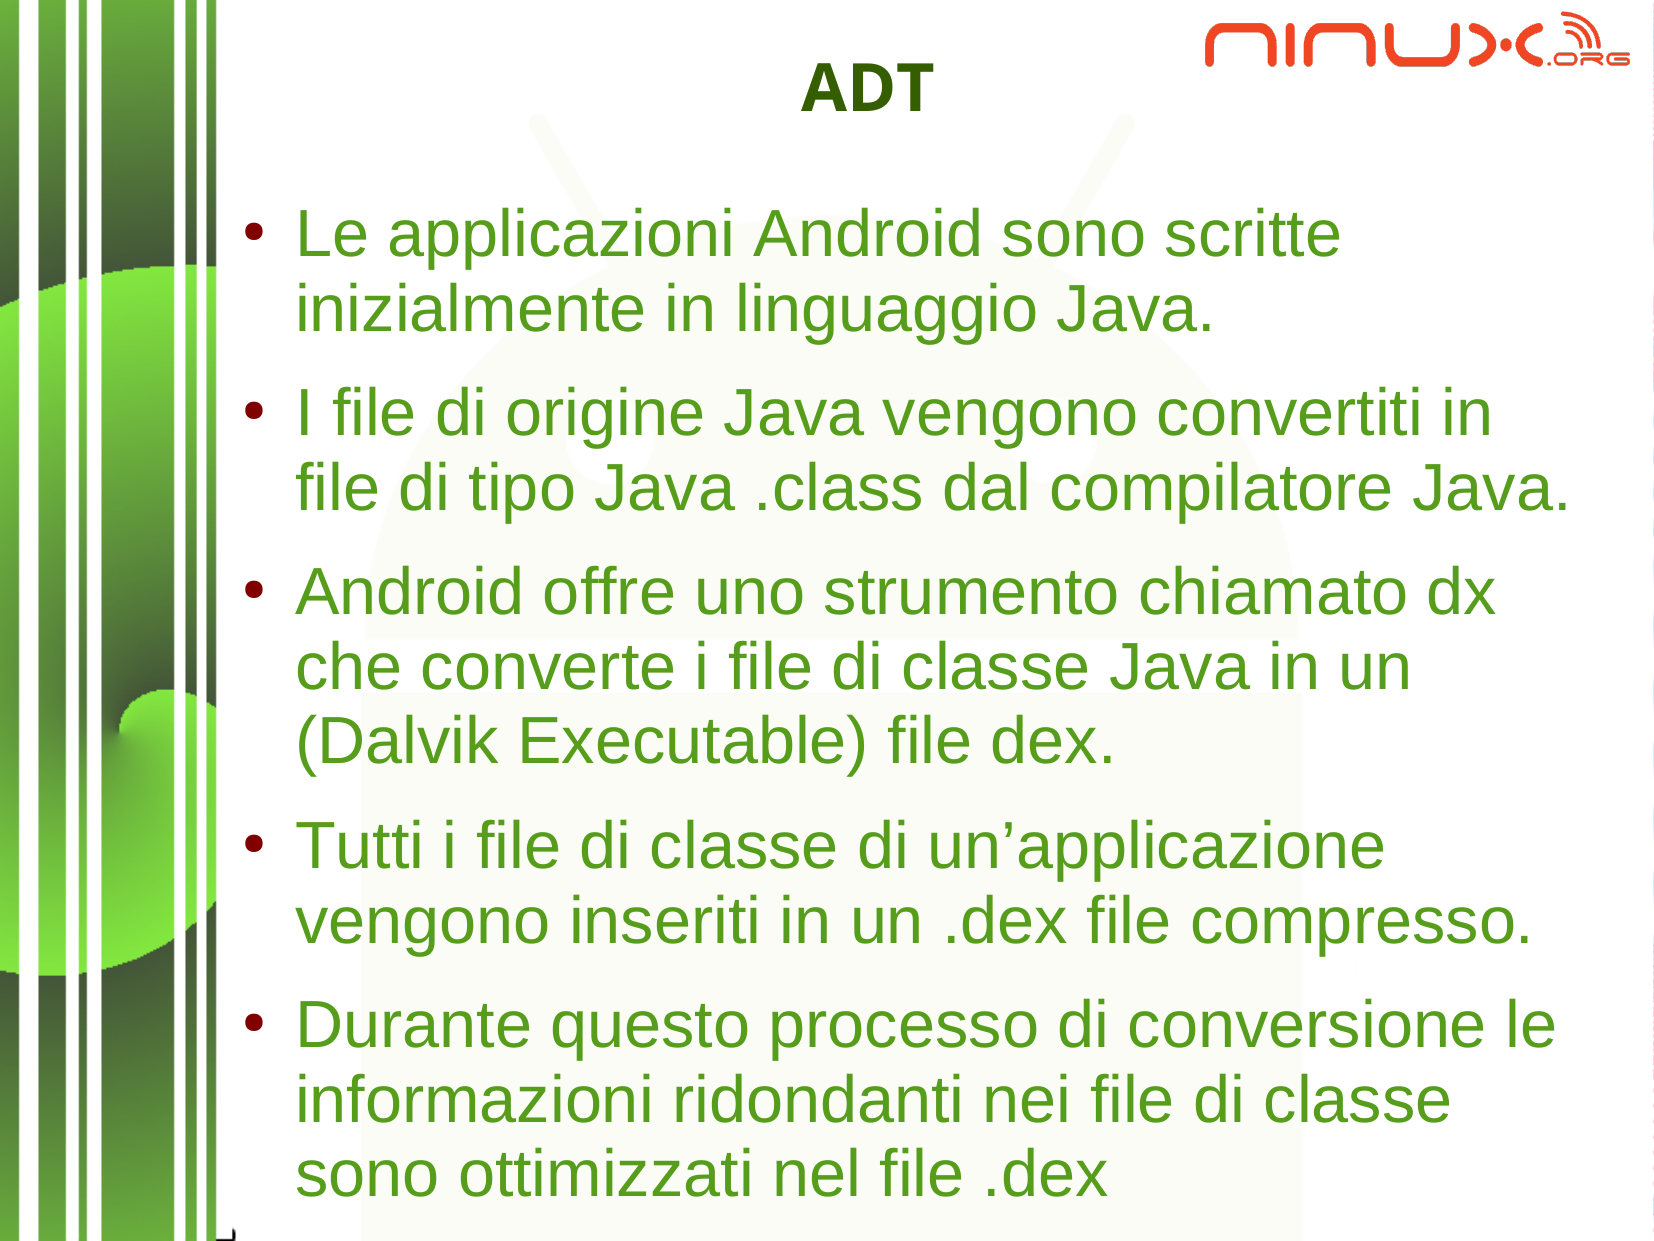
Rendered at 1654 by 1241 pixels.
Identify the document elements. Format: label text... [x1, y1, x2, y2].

list Le applicazioni Android sono scritte inizialmente in linguaggio Java. I file di origine Java vengono convertiti in file di tipo Java .class dal compilatore Java. Android offre uno strumento chiamato dx che converte i file di classe Java in un (Dalvik Executable) file dex. Tutti i file di classe di un’applicazione vengono inseriti in un .dex file compresso. Durante questo processo di conversione le informazioni ridondanti nei file di classe sono ottimizzati nel file .dex [224, 195, 1598, 1212]
picture [0, 0, 1654, 1241]
title ADT [236, 46, 1500, 125]
